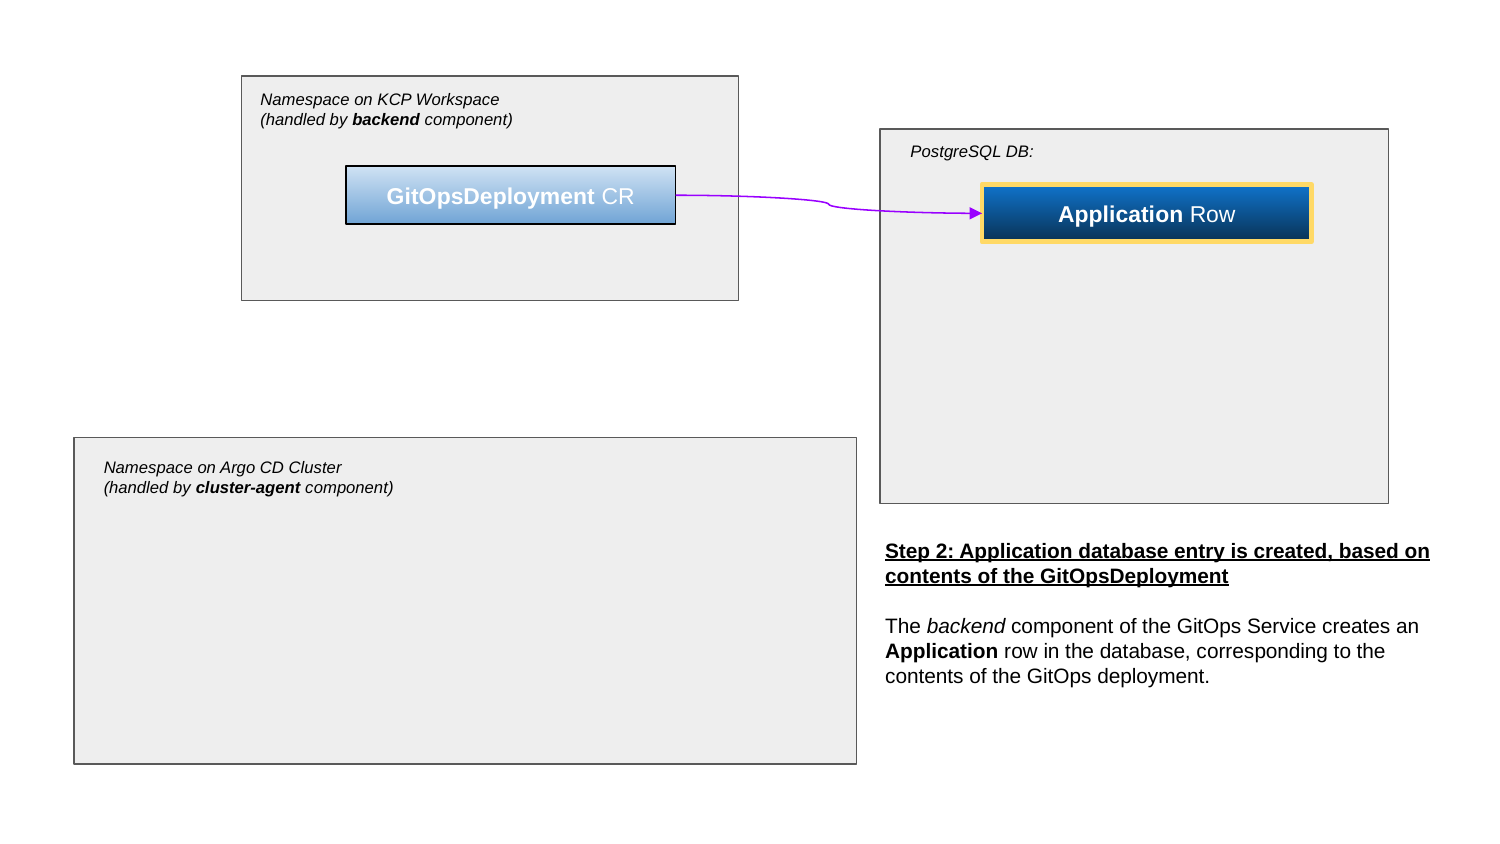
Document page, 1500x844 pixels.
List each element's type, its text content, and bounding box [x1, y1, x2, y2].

text_box GitOpsDeployment CR [346, 166, 676, 224]
text_box Namespace on Argo CD Cluster (handled by cluster-agent component) [88, 441, 497, 512]
text_box [879, 128, 1389, 504]
text_box Application Row [982, 184, 1312, 242]
text_box [241, 76, 739, 301]
text_box Step 2: Application database entry is created, based on contents of the GitOpsDeployment The backend component of the GitOps Service creates an Application row in the database, corresponding to the contents of the GitOps deployment. [870, 522, 1461, 703]
text_box Namespace on KCP Workspace (handled by backend component) [245, 73, 653, 144]
text_box [73, 437, 857, 764]
text_box PostgreSQL DB: [895, 126, 1303, 177]
